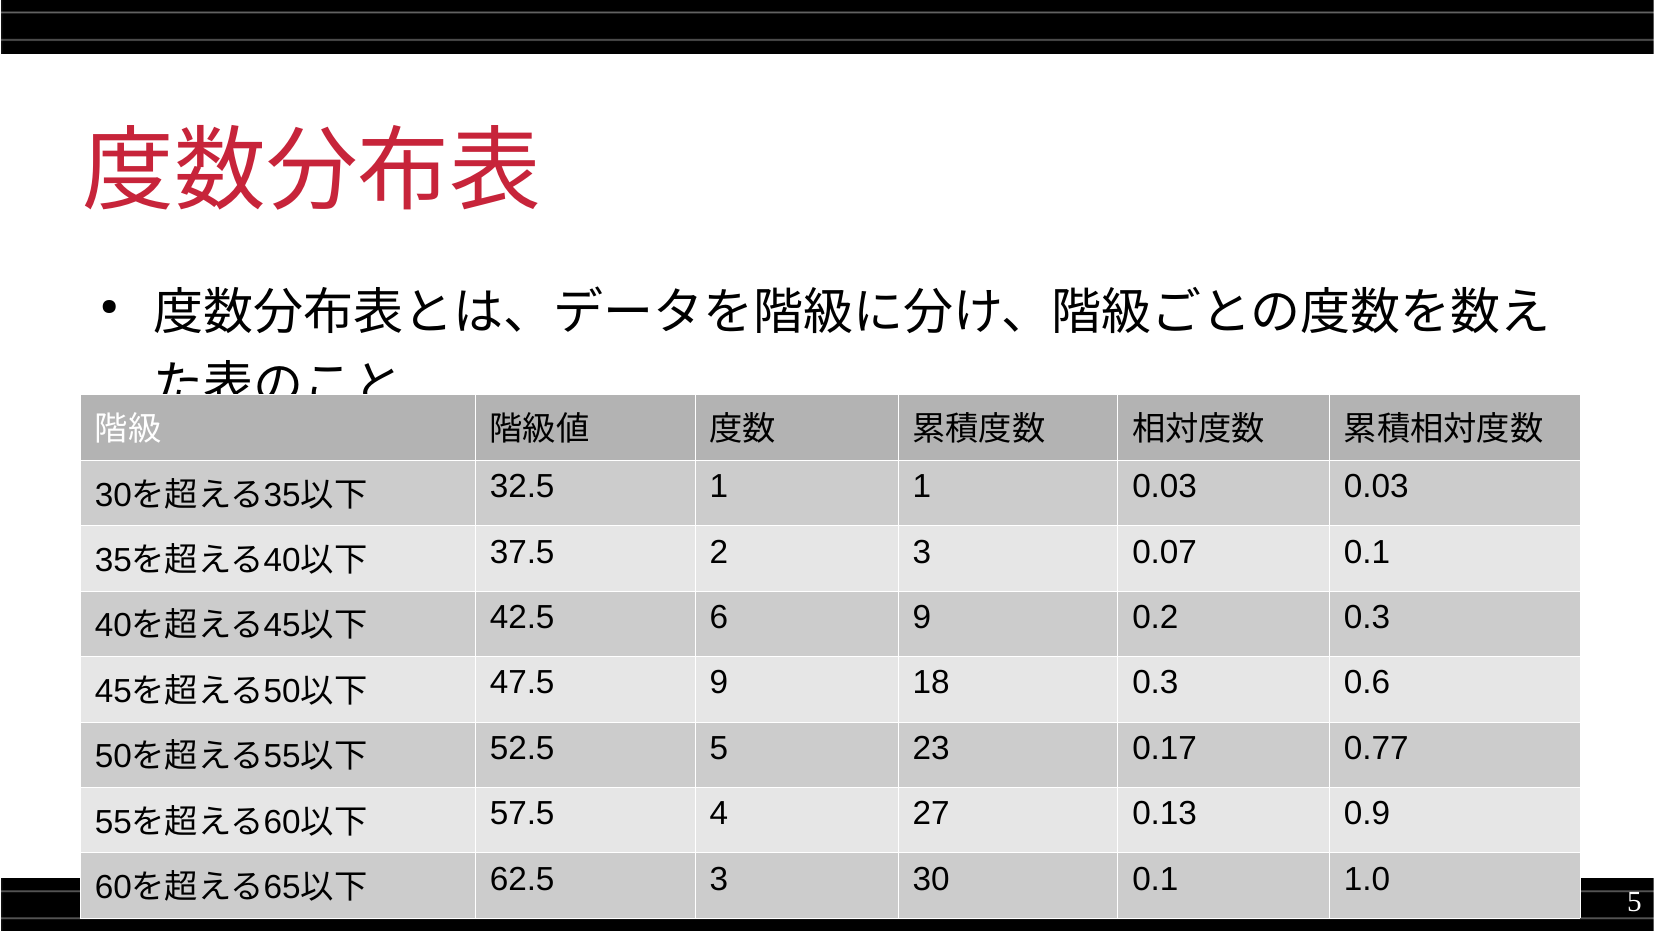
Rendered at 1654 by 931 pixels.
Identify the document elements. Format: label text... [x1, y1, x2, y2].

table_header 階級 [81, 395, 475, 460]
table_cell 35を超える40以下 [81, 526, 475, 591]
table_header 階級値 [476, 395, 695, 460]
title 度数分布表 [82, 92, 1571, 249]
table_cell 18 [899, 657, 1117, 722]
table_cell 1 [696, 461, 898, 525]
table_cell 0.07 [1118, 526, 1329, 591]
table_cell 0.1 [1118, 853, 1329, 918]
table_cell 0.3 [1118, 657, 1329, 722]
table_cell 0.9 [1330, 788, 1580, 852]
table_cell 1 [899, 461, 1117, 525]
table_header 累積相対度数 [1330, 395, 1580, 460]
table_cell 52.5 [476, 723, 695, 787]
table_cell 62.5 [476, 853, 695, 918]
table_cell 0.77 [1330, 723, 1580, 787]
table_cell 30を超える35以下 [81, 461, 475, 525]
table_cell 0.6 [1330, 657, 1580, 722]
table_cell 50を超える55以下 [81, 723, 475, 787]
table_cell 3 [899, 526, 1117, 591]
table_cell 3 [696, 853, 898, 918]
table_cell 60を超える65以下 [81, 853, 475, 918]
table_cell 9 [696, 657, 898, 722]
table_cell 9 [899, 592, 1117, 656]
table_cell 4 [696, 788, 898, 852]
table_cell 1.0 [1330, 853, 1580, 918]
table_cell 40を超える45以下 [81, 592, 475, 656]
table_cell 0.2 [1118, 592, 1329, 656]
table_cell 5 [696, 723, 898, 787]
table_cell 42.5 [476, 592, 695, 656]
table_cell 23 [899, 723, 1117, 787]
table_header 累積度数 [899, 395, 1117, 460]
table_cell 0.17 [1118, 723, 1329, 787]
table_cell 47.5 [476, 657, 695, 722]
table_cell 37.5 [476, 526, 695, 591]
table_cell 57.5 [476, 788, 695, 852]
table_cell 32.5 [476, 461, 695, 525]
table_cell 2 [696, 526, 898, 591]
table_cell 0.3 [1330, 592, 1580, 656]
list 度数分布表とは、データを階級に分け、階級ごとの度数を数えた表のこと [82, 271, 1571, 394]
table_header 相対度数 [1118, 395, 1329, 460]
table_cell 55を超える60以下 [81, 788, 475, 852]
picture [1, 878, 1654, 931]
table_cell 0.03 [1330, 461, 1580, 525]
picture [1, 0, 1654, 54]
table_cell 0.03 [1118, 461, 1329, 525]
table_cell 0.1 [1330, 526, 1580, 591]
table_cell 0.13 [1118, 788, 1329, 852]
table_cell 6 [696, 592, 898, 656]
table_cell 30 [899, 853, 1117, 918]
table_cell 45を超える50以下 [81, 657, 475, 722]
table_cell 27 [899, 788, 1117, 852]
table_header 度数 [696, 395, 898, 460]
